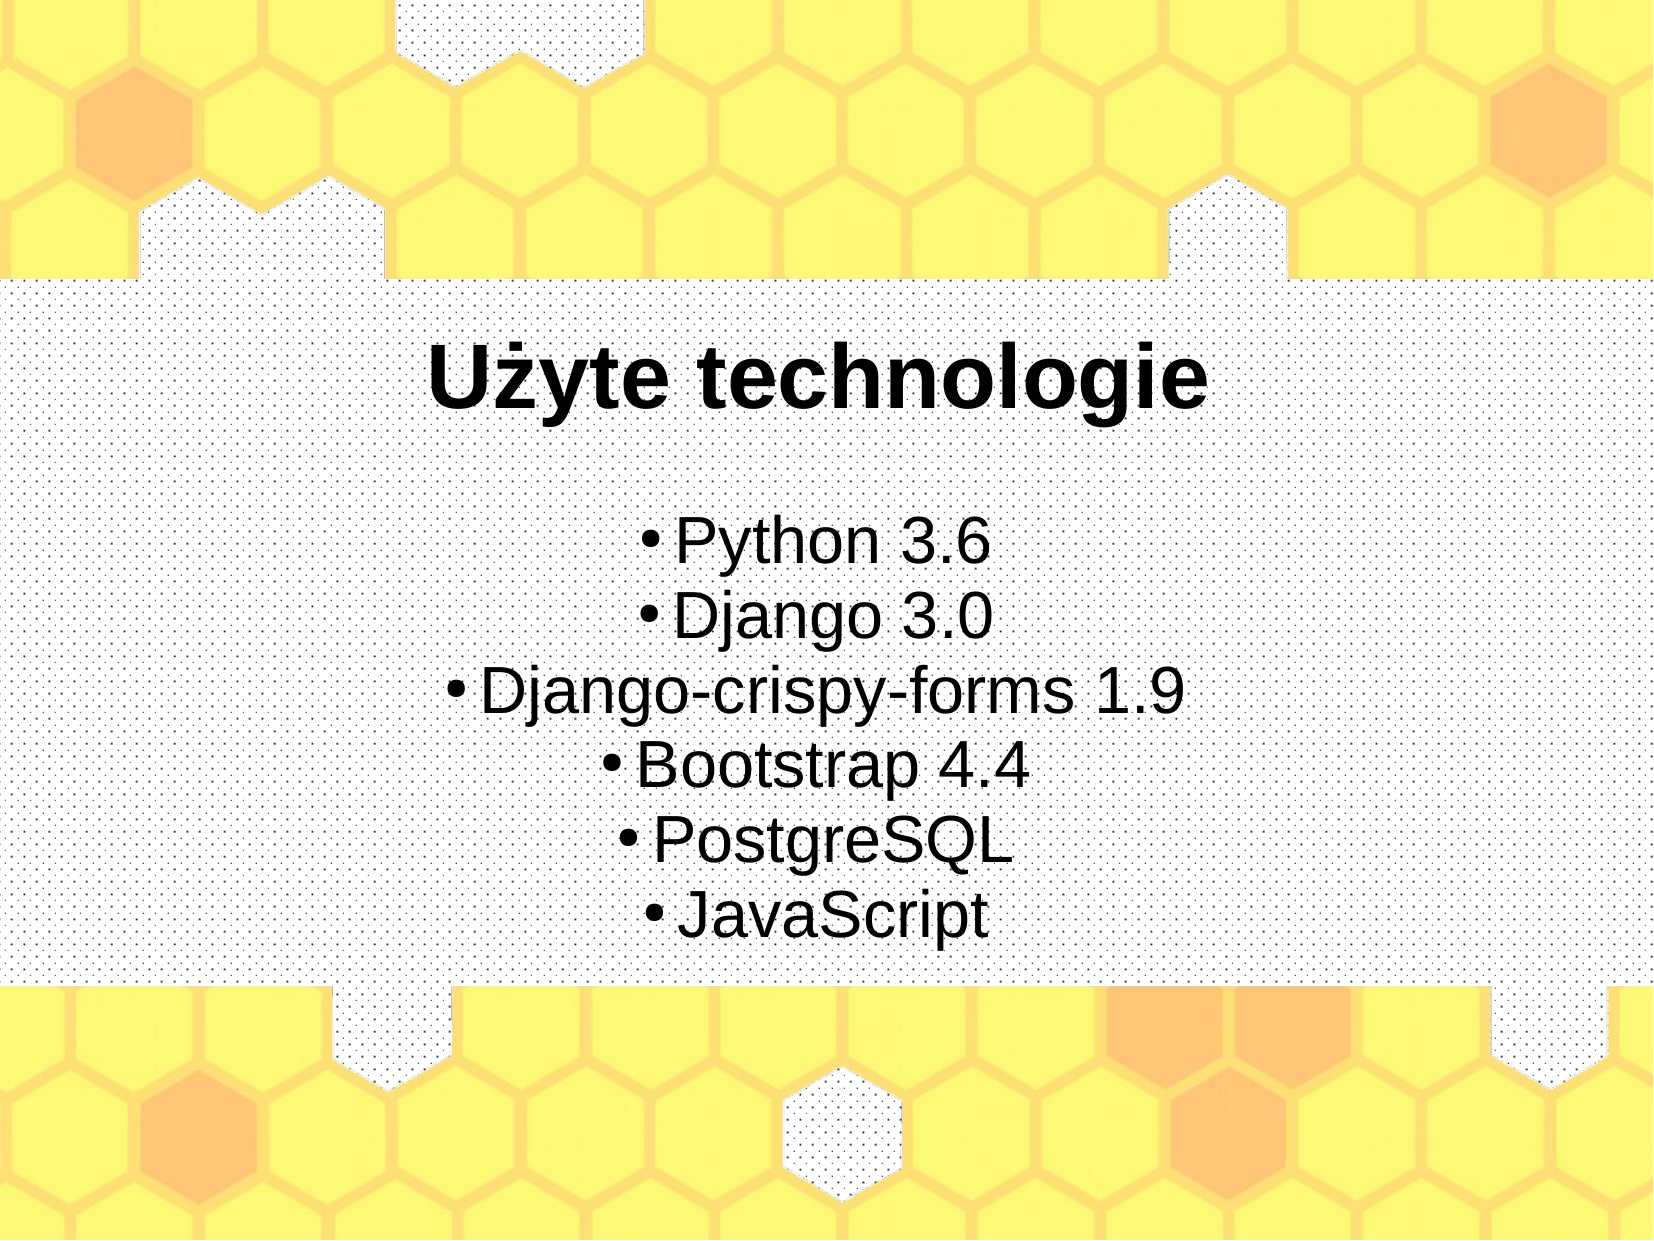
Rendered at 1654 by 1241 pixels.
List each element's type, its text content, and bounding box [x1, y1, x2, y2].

title Użyte technologie [75, 243, 1564, 511]
picture [0, 0, 1654, 1241]
subtitle Python 3.6 Django 3.0 Django-crispy-forms 1.9 Bootstrap 4.4 PostgreSQL JavaScript [71, 480, 1561, 976]
